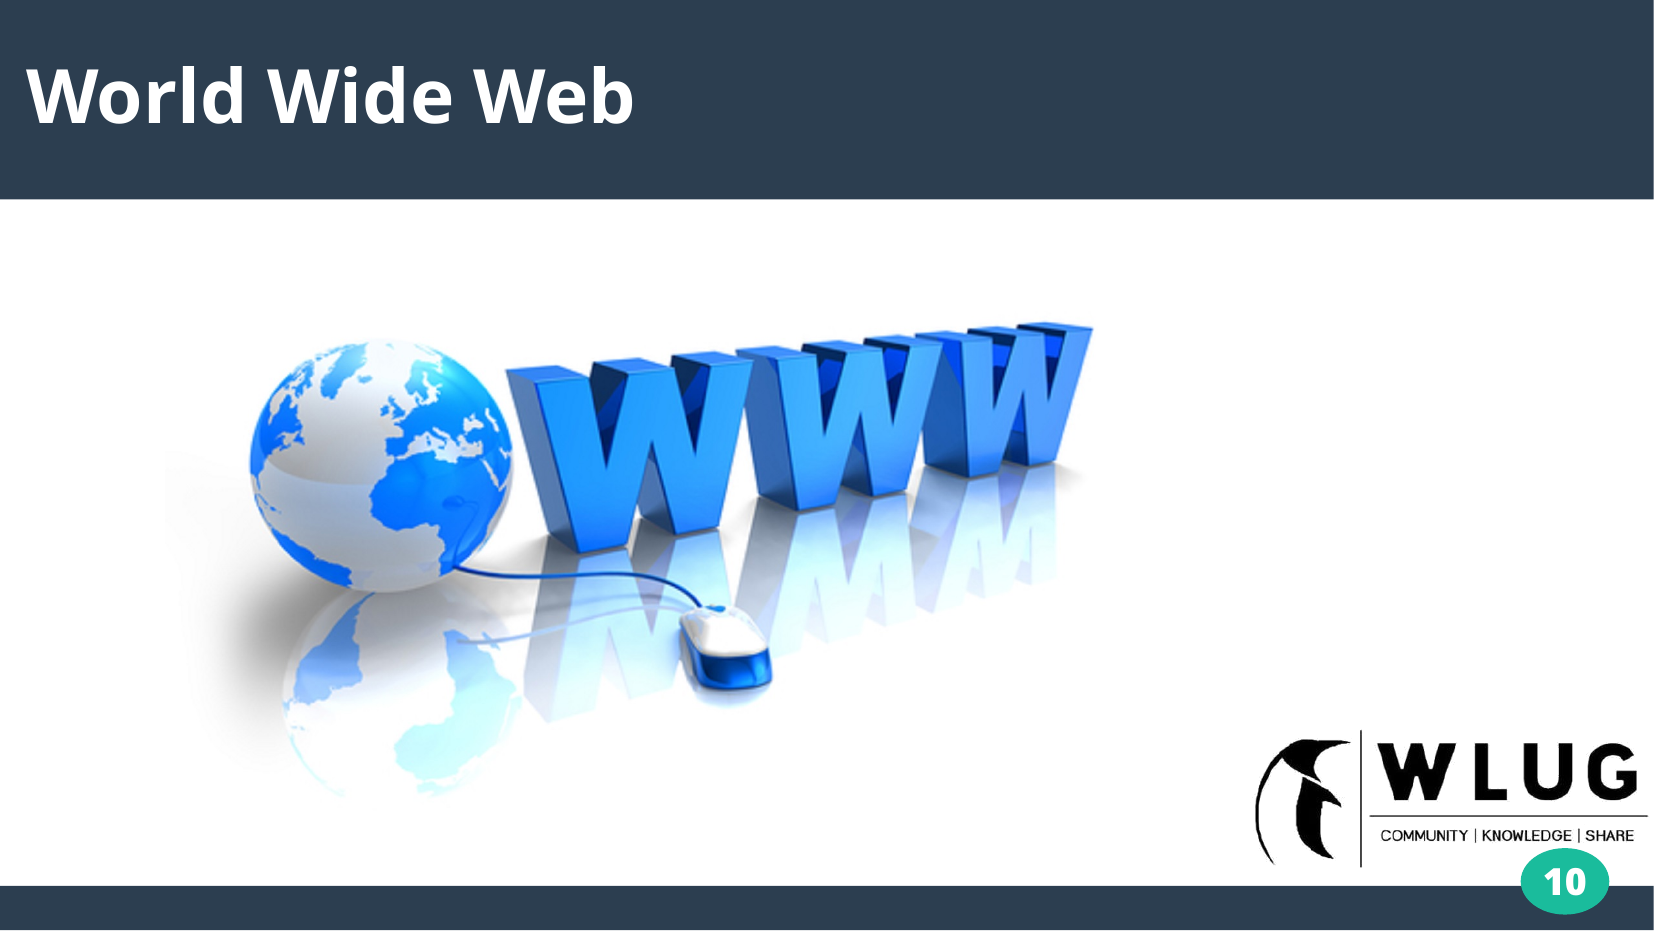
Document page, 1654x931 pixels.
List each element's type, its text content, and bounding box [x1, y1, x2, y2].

text_box World Wide Web [11, 35, 896, 161]
picture [1228, 720, 1654, 875]
picture [165, 202, 1134, 823]
